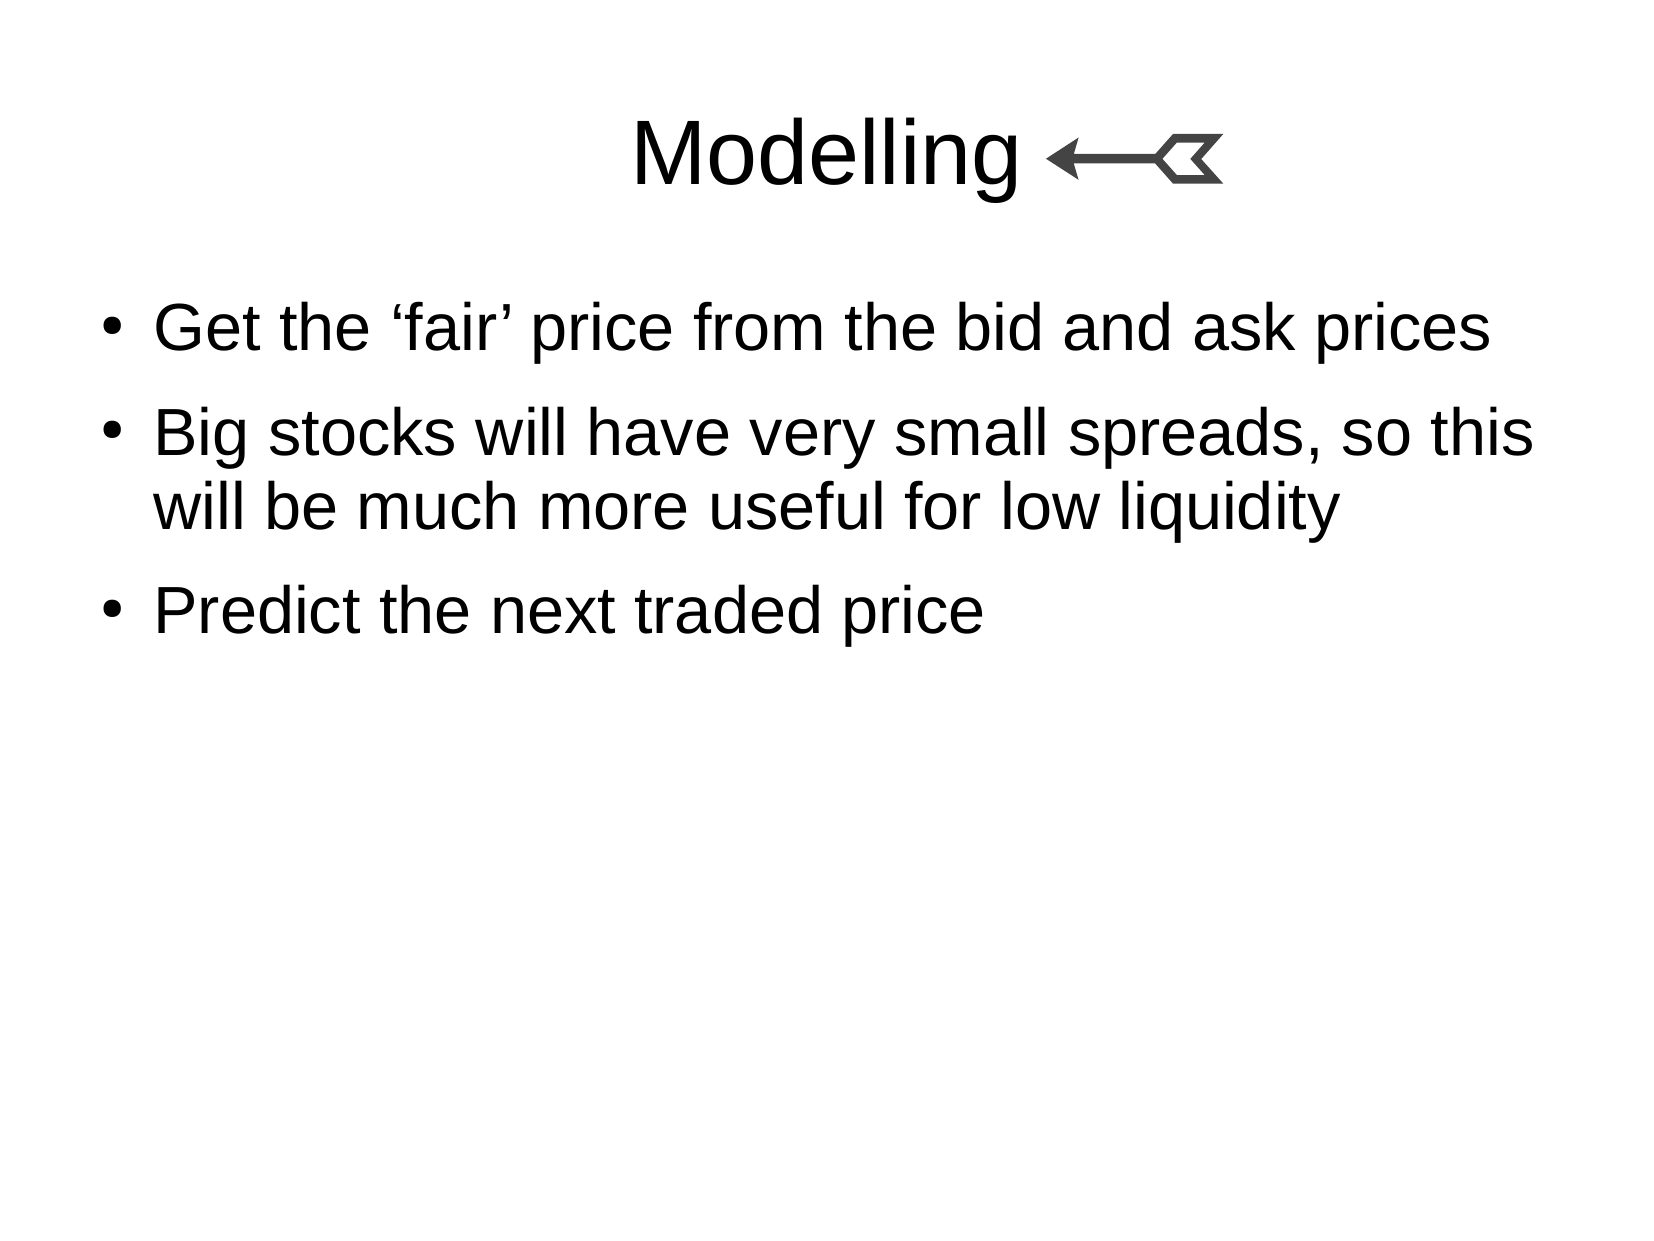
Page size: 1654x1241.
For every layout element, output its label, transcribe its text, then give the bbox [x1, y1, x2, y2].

list Get the ‘fair’ price from the bid and ask prices Big stocks will have very small spreads, so this will be much more useful for low liquidity Predict the next traded price [82, 290, 1571, 1010]
picture [1039, 129, 1230, 188]
title Modelling [82, 49, 1571, 257]
